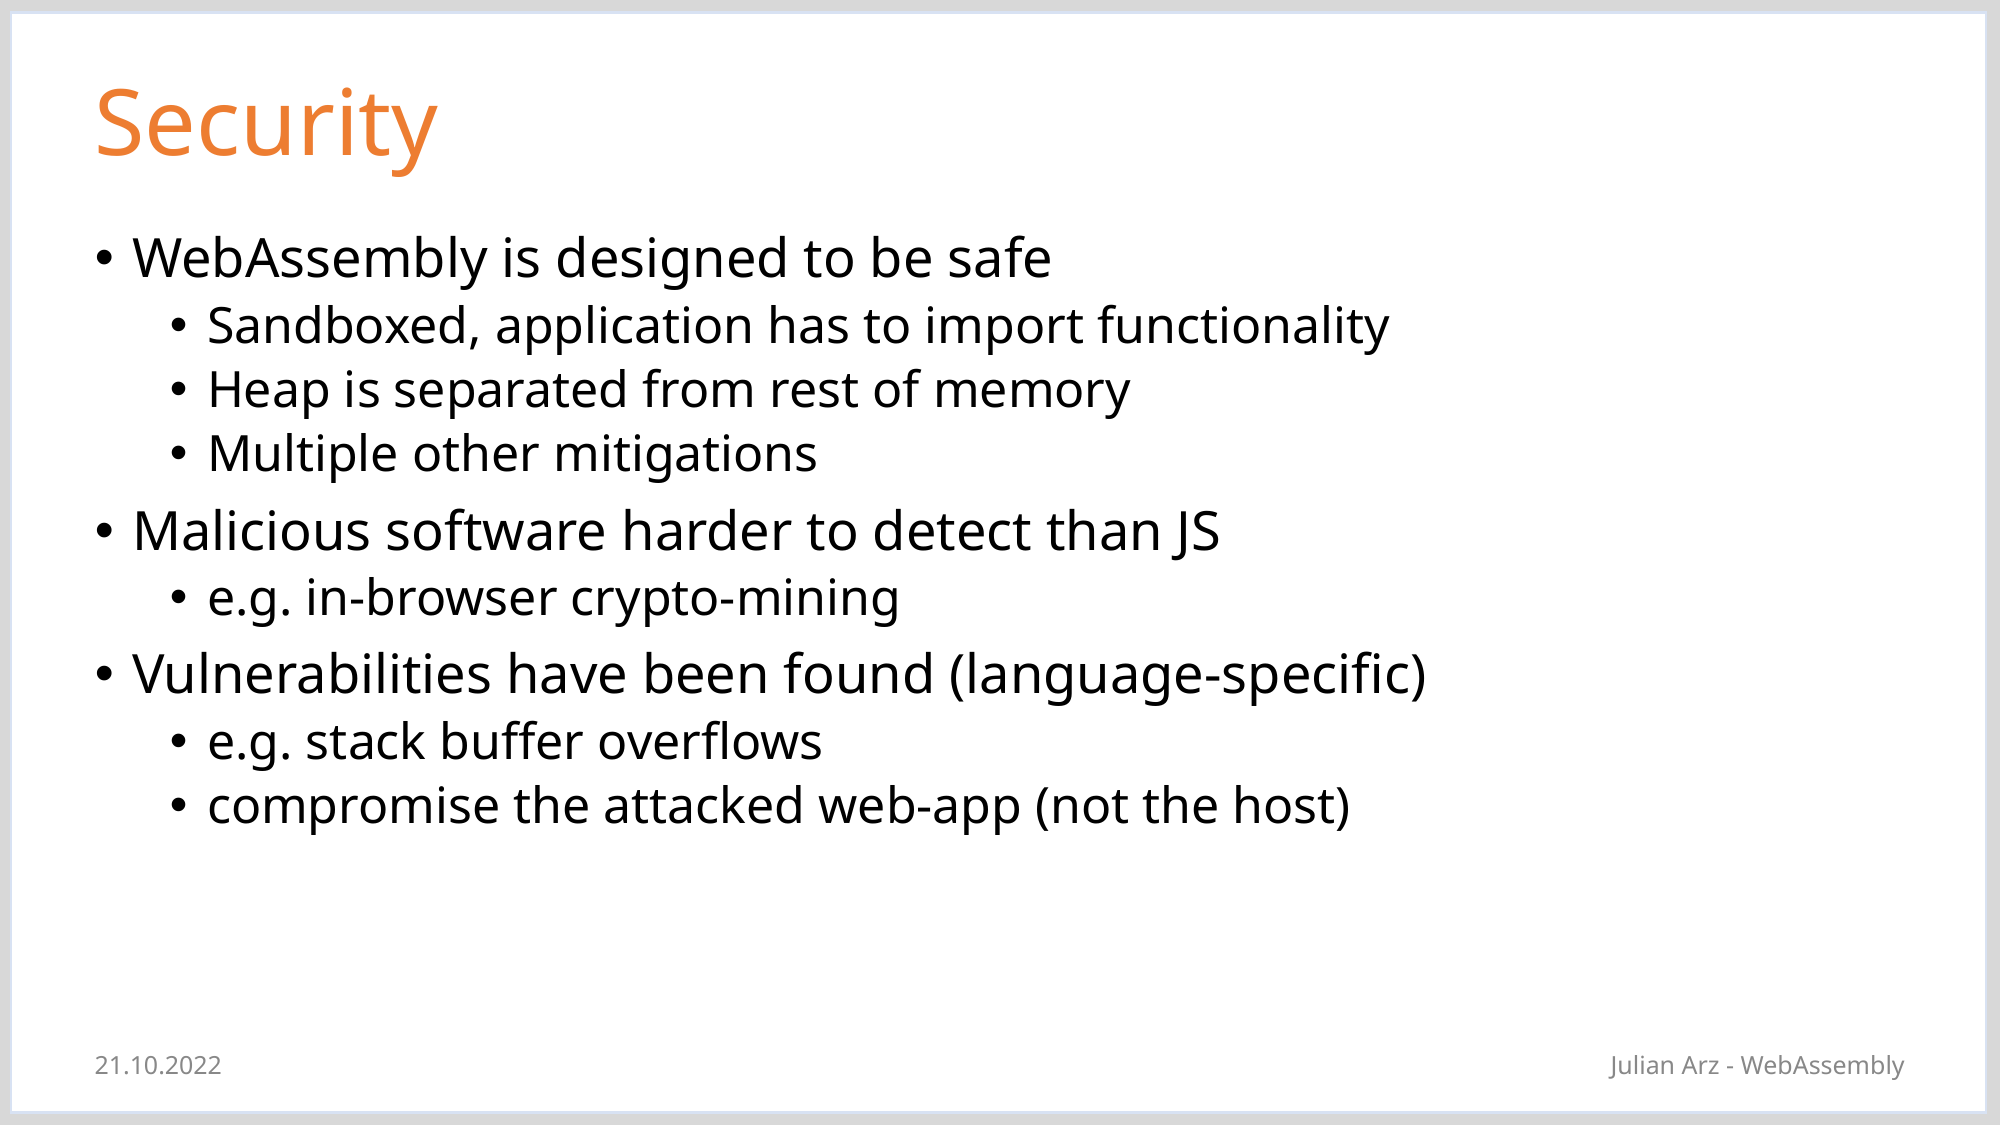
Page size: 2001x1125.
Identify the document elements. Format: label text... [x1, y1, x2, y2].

footer Julian Arz - WebAssembly [546, 1035, 1921, 1096]
slide_number 21.10.2022 [79, 1035, 530, 1096]
title Security [79, 59, 1921, 191]
list WebAssembly is designed to be safe Sandboxed, application has to import functionality Heap is separated from rest of memory Multiple other mitigations Malicious software harder to detect than JS e.g. in-browser crypto-mining Vulnerabilities have been found (language-specific) e.g. stack buffer overflows compromise the attacked web-app (not the host) [79, 223, 1921, 1014]
